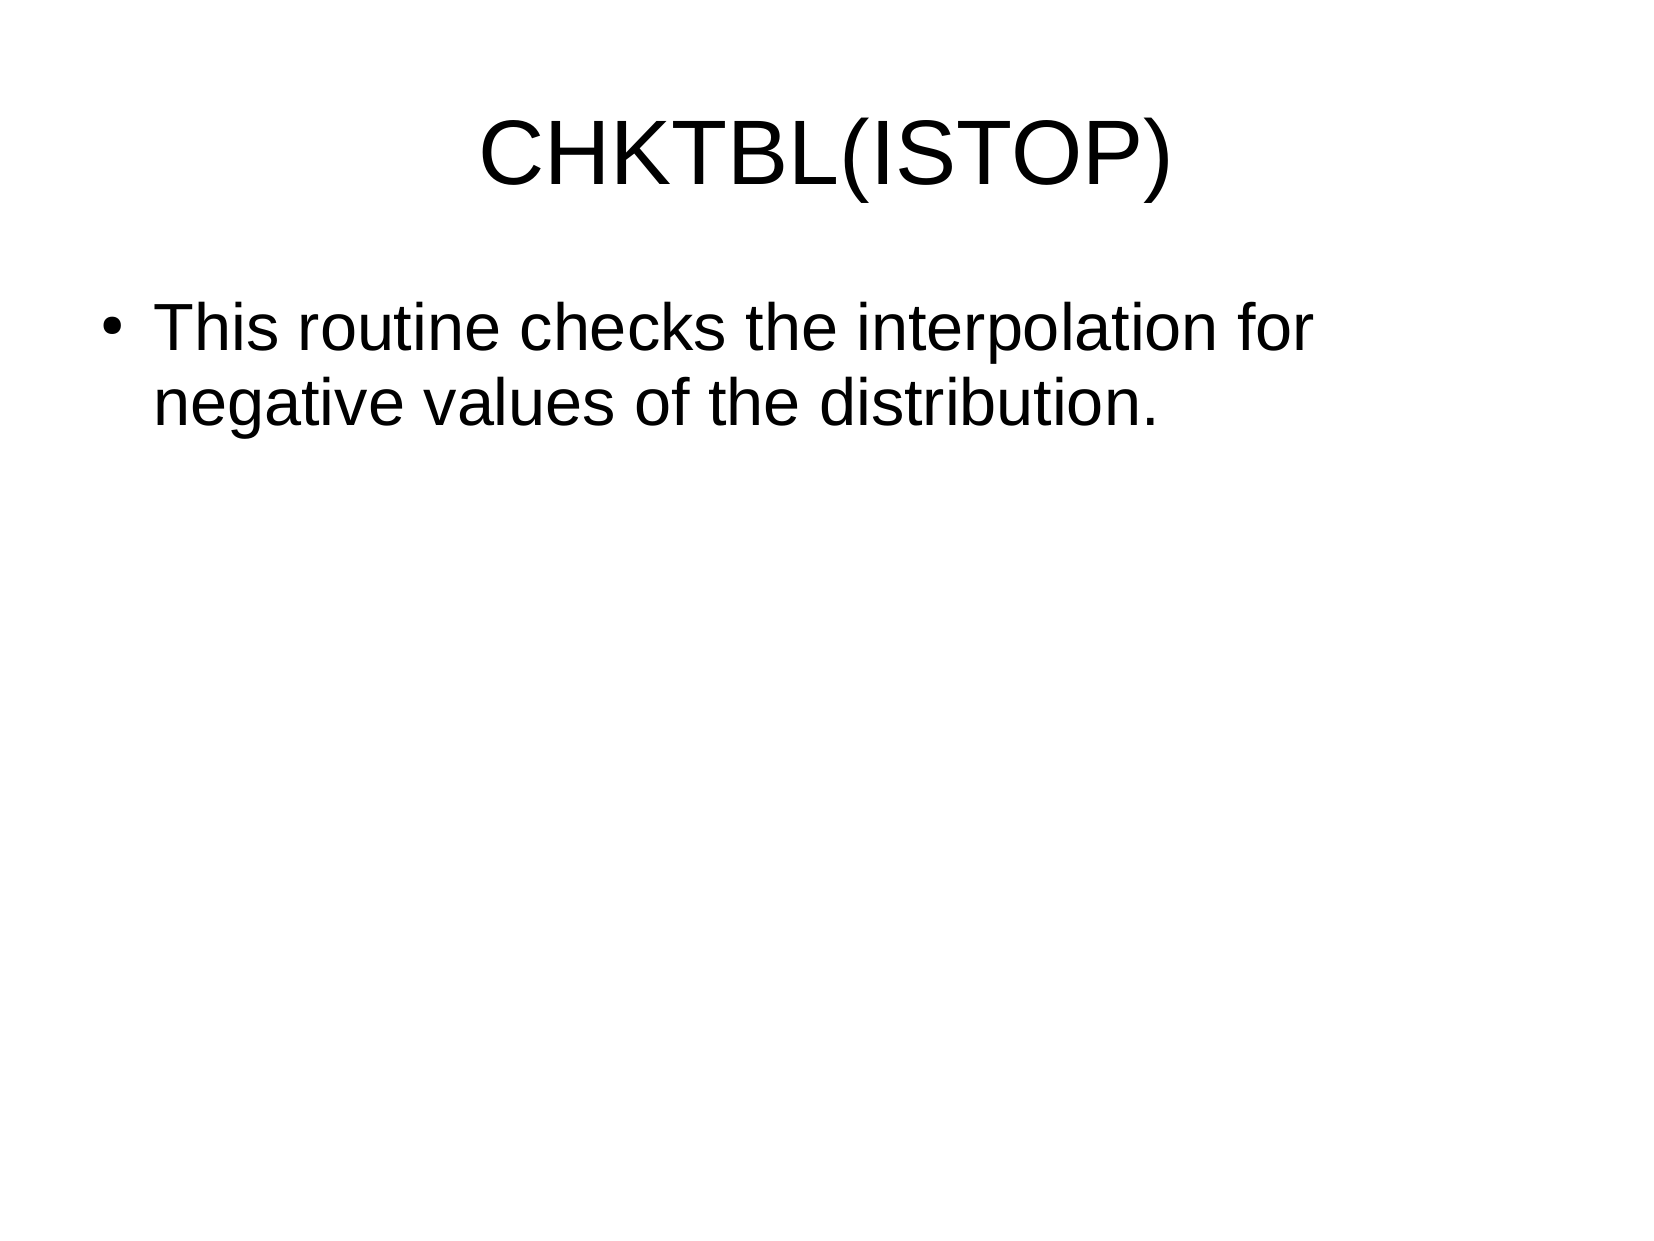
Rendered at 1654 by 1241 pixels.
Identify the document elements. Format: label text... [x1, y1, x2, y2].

title CHKTBL(ISTOP) [82, 49, 1571, 257]
list This routine checks the interpolation for negative values of the distribution. [82, 290, 1571, 1010]
